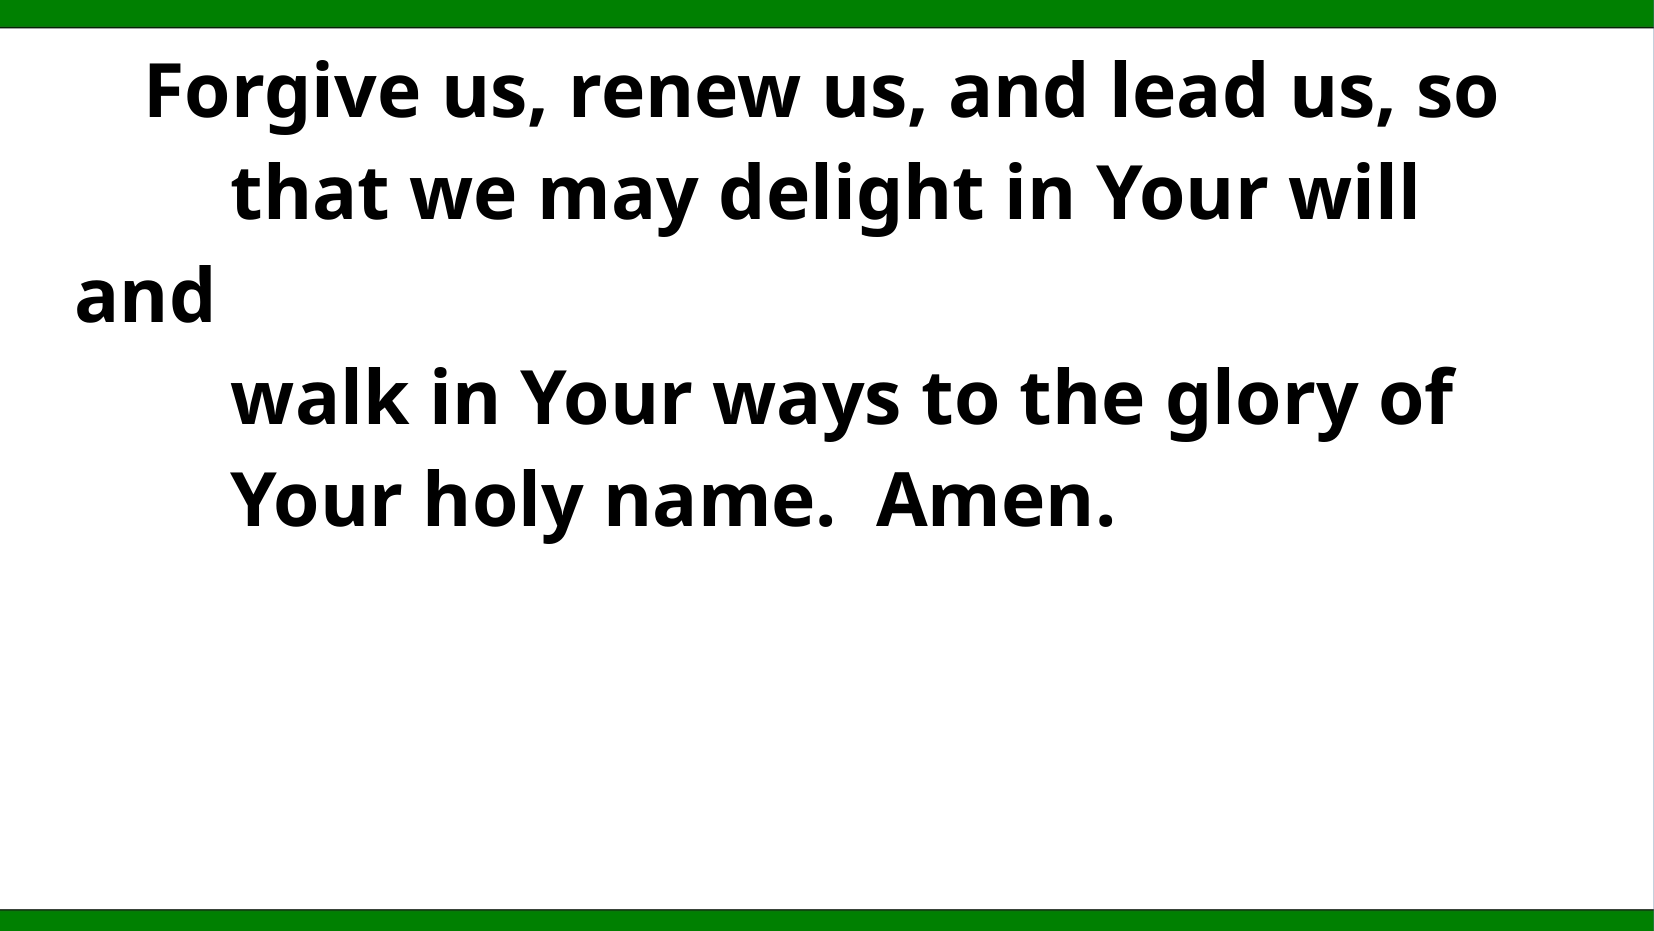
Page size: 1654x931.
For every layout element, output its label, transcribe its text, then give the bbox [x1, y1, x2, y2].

text_box Forgive us, renew us, and lead us, so that we may delight in Your will and walk in Your ways to the glory of Your holy name. Amen. [60, 30, 1591, 544]
picture [0, 0, 1654, 931]
